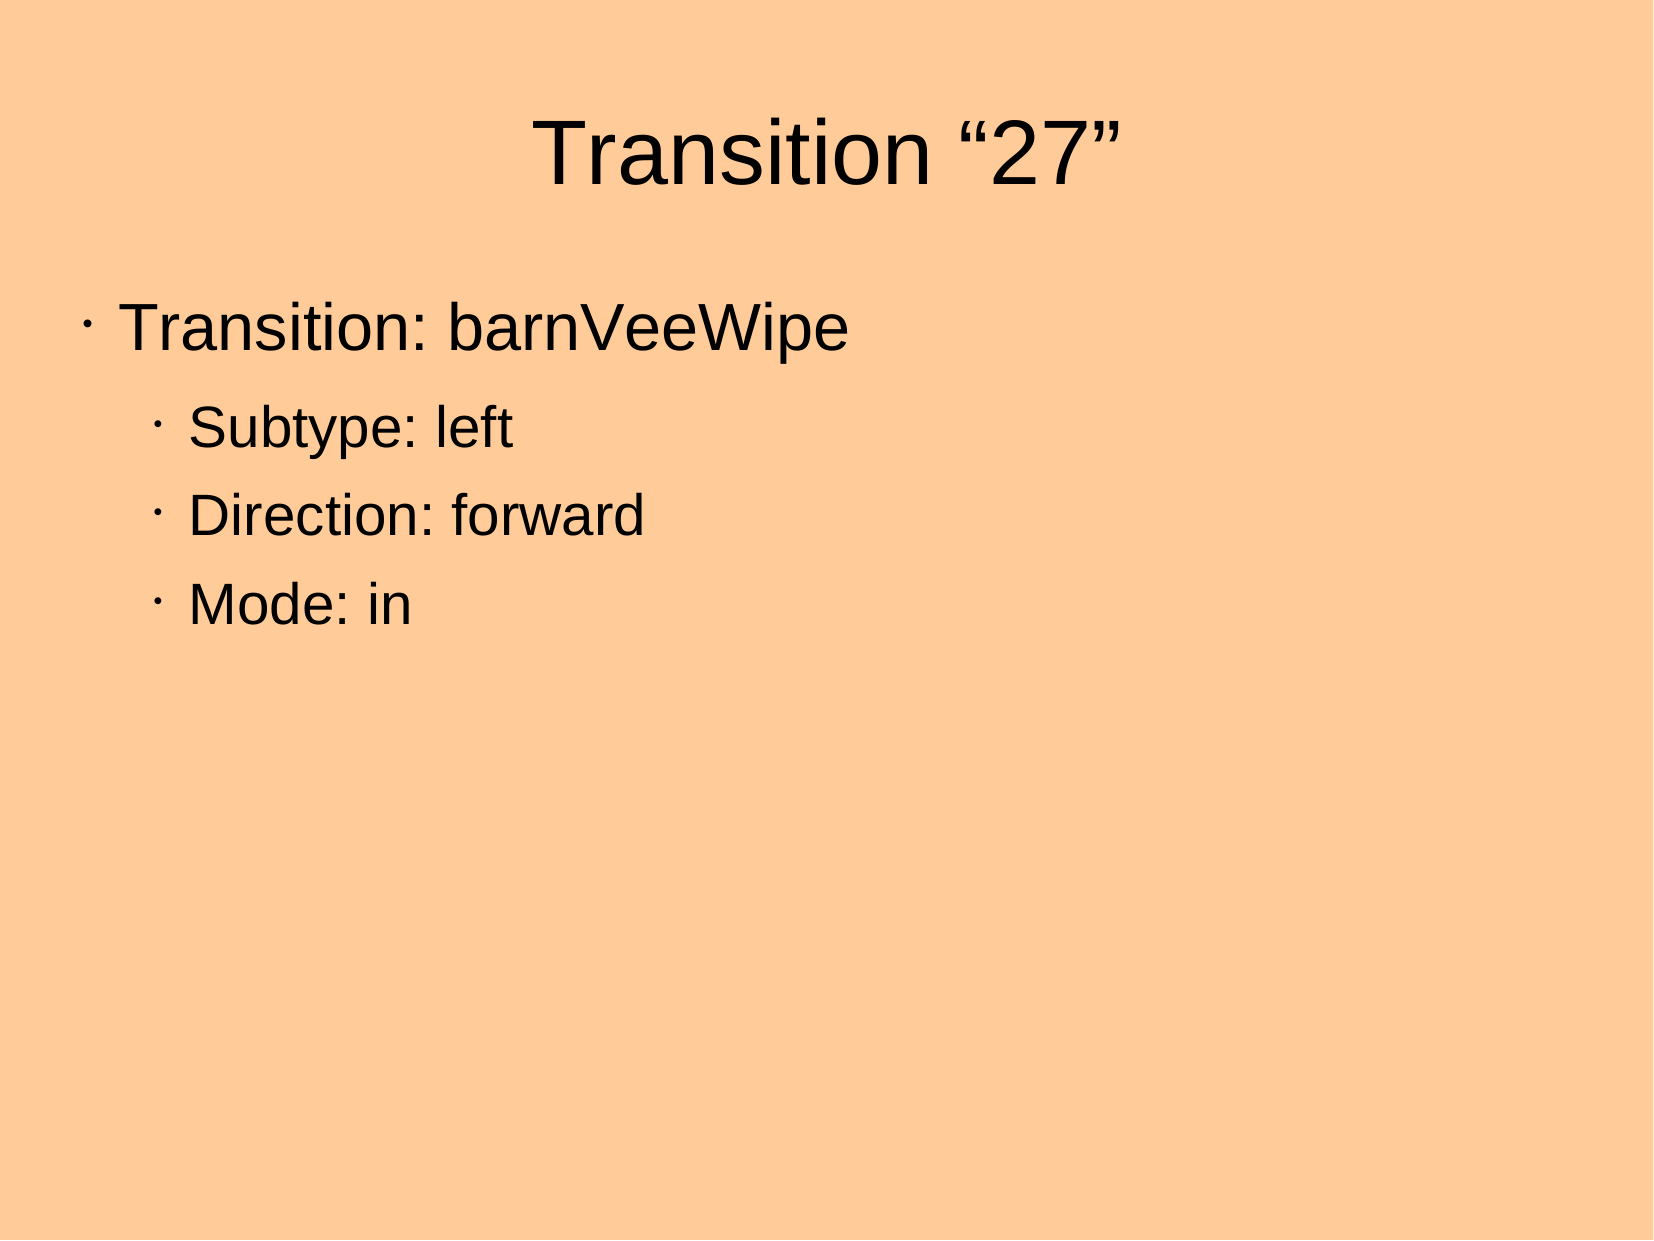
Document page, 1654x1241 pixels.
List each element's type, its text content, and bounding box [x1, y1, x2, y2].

list Transition: barnVeeWipe Subtype: left Direction: forward Mode: in [82, 290, 1571, 1080]
title Transition “27” [82, 49, 1571, 257]
